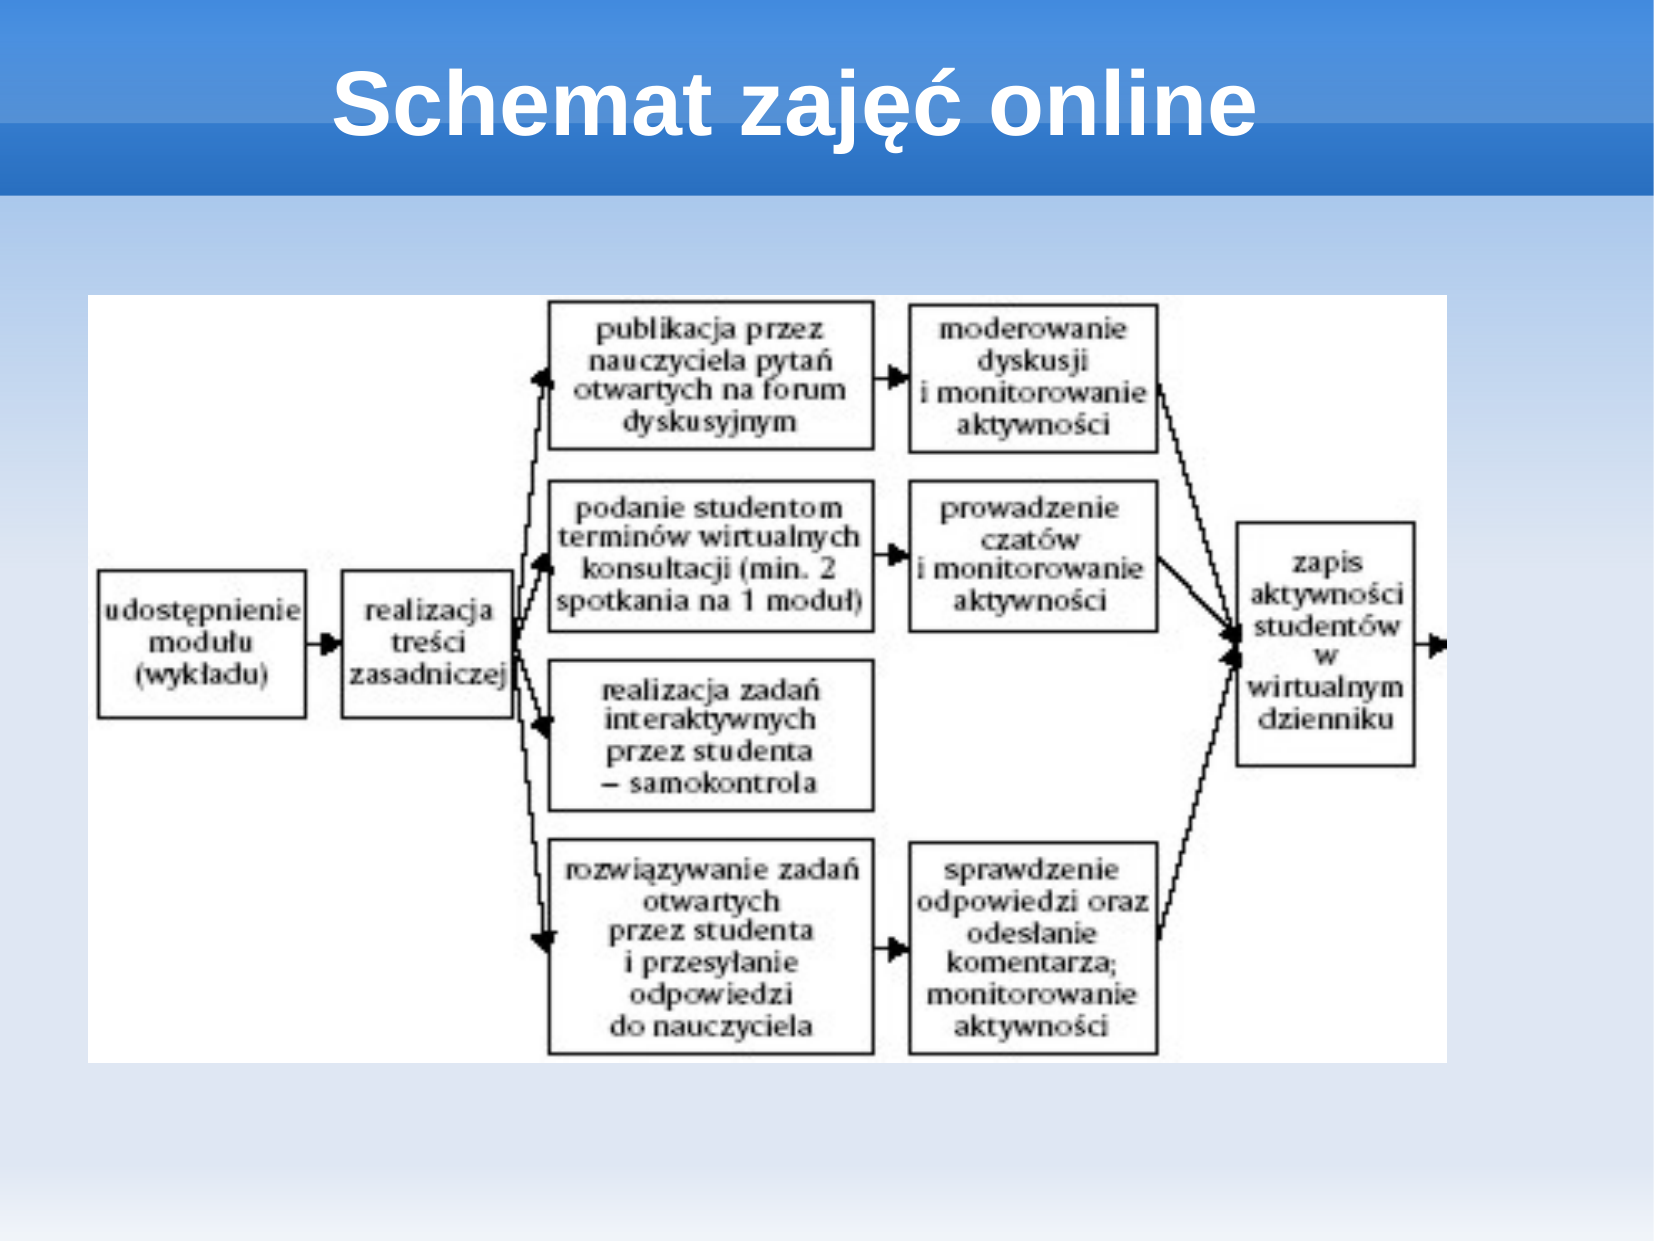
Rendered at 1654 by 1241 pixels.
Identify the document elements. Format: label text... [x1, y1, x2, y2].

title Schemat zajęć online [76, 7, 1565, 200]
picture [0, 0, 1654, 1241]
